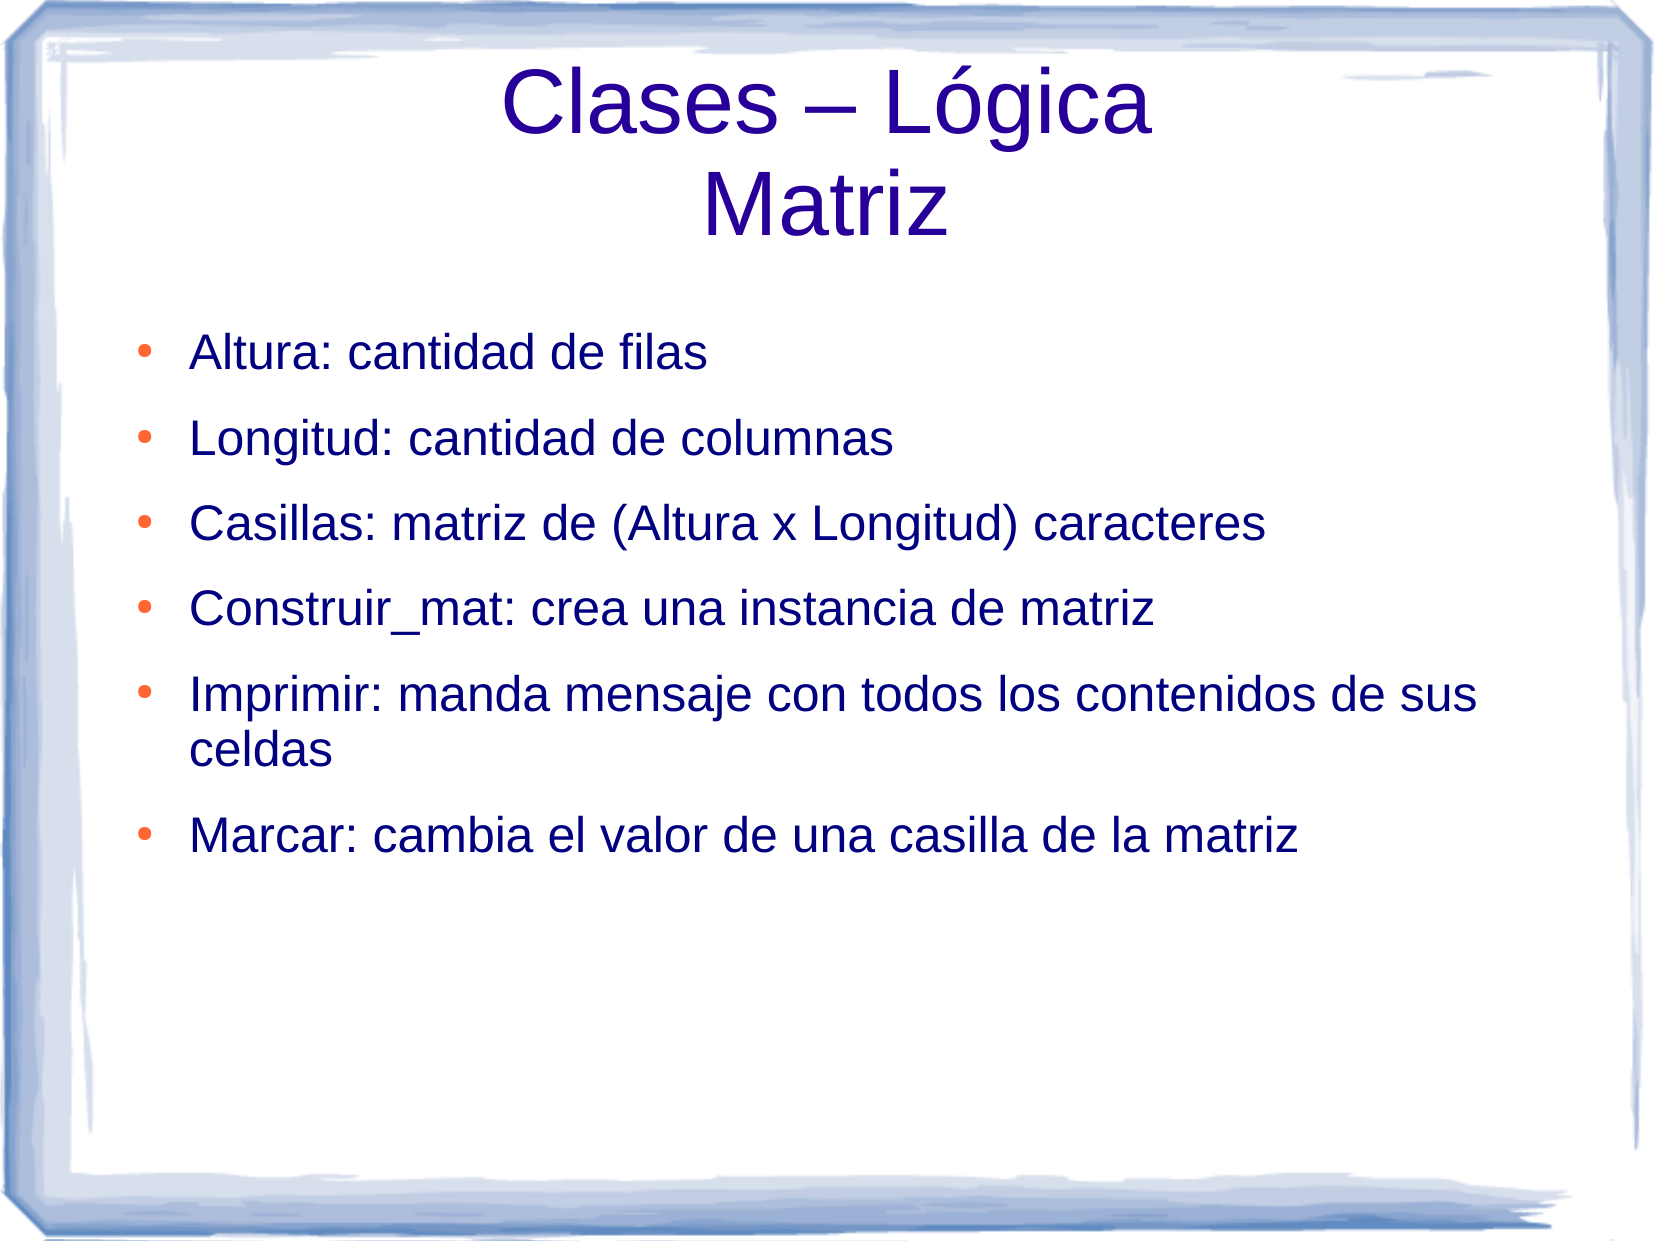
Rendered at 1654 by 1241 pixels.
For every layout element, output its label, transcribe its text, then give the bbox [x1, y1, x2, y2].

list Altura: cantidad de filas Longitud: cantidad de columnas Casillas: matriz de (Altura x Longitud) caracteres Construir_mat: crea una instancia de matriz Imprimir: manda mensaje con todos los contenidos de sus celdas Marcar: cambia el valor de una casilla de la matriz [118, 324, 1571, 1144]
title Clases – Lógica Matriz [82, 49, 1571, 257]
picture [0, 0, 1654, 1241]
